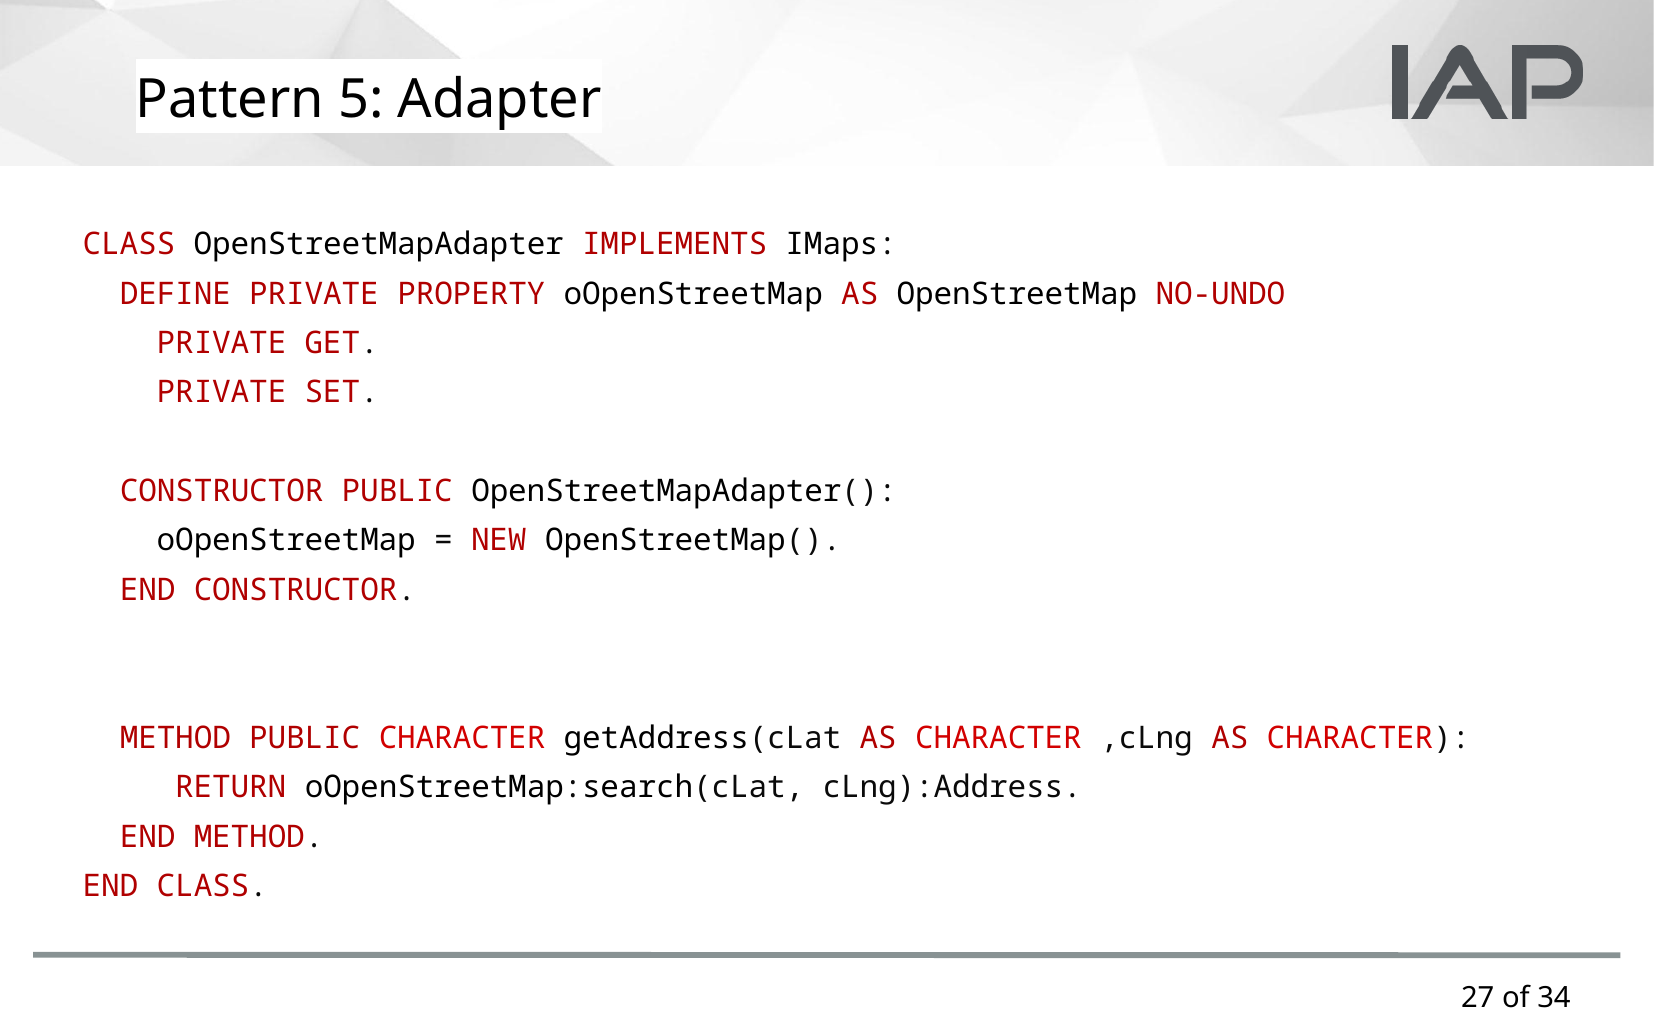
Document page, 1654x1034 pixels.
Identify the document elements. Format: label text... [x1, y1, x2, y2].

list CLASS OpenStreetMapAdapter IMPLEMENTS IMaps: DEFINE PRIVATE PROPERTY oOpenStreetMap AS OpenStreetMap NO-UNDO PRIVATE GET. PRIVATE SET. CONSTRUCTOR PUBLIC OpenStreetMapAdapter(): oOpenStreetMap = NEW OpenStreetMap(). END CONSTRUCTOR. METHOD PUBLIC CHARACTER getAddress(cLat AS CHARACTER ,cLng AS CHARACTER): RETURN oOpenStreetMap:search(cLat, cLng):Address. END METHOD. END CLASS. [82, 221, 1571, 916]
title Pattern 5: Adapter [135, 41, 1264, 152]
picture [0, 0, 1654, 166]
